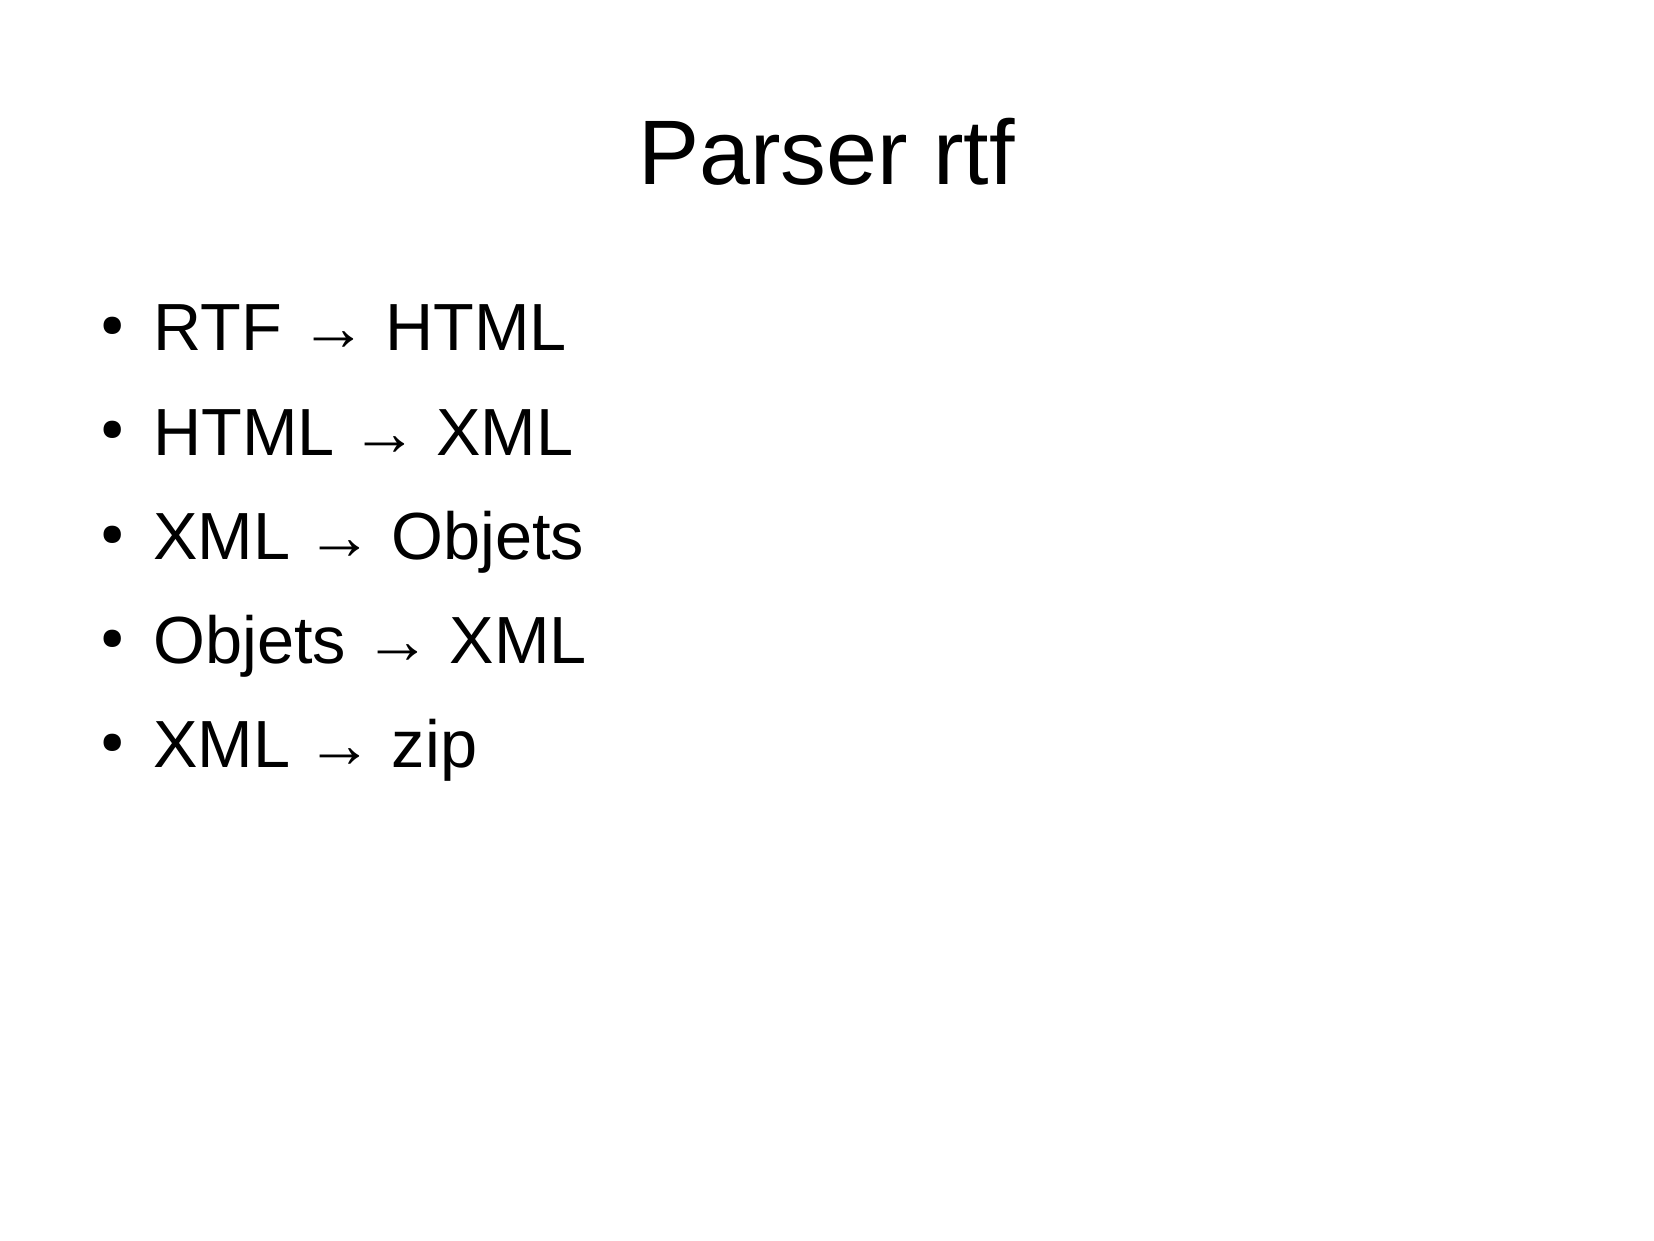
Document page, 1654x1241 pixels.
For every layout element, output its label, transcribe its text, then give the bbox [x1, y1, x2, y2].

title Parser rtf [82, 49, 1571, 257]
list RTF → HTML HTML → XML XML → Objets Objets → XML XML → zip [82, 290, 1571, 1010]
